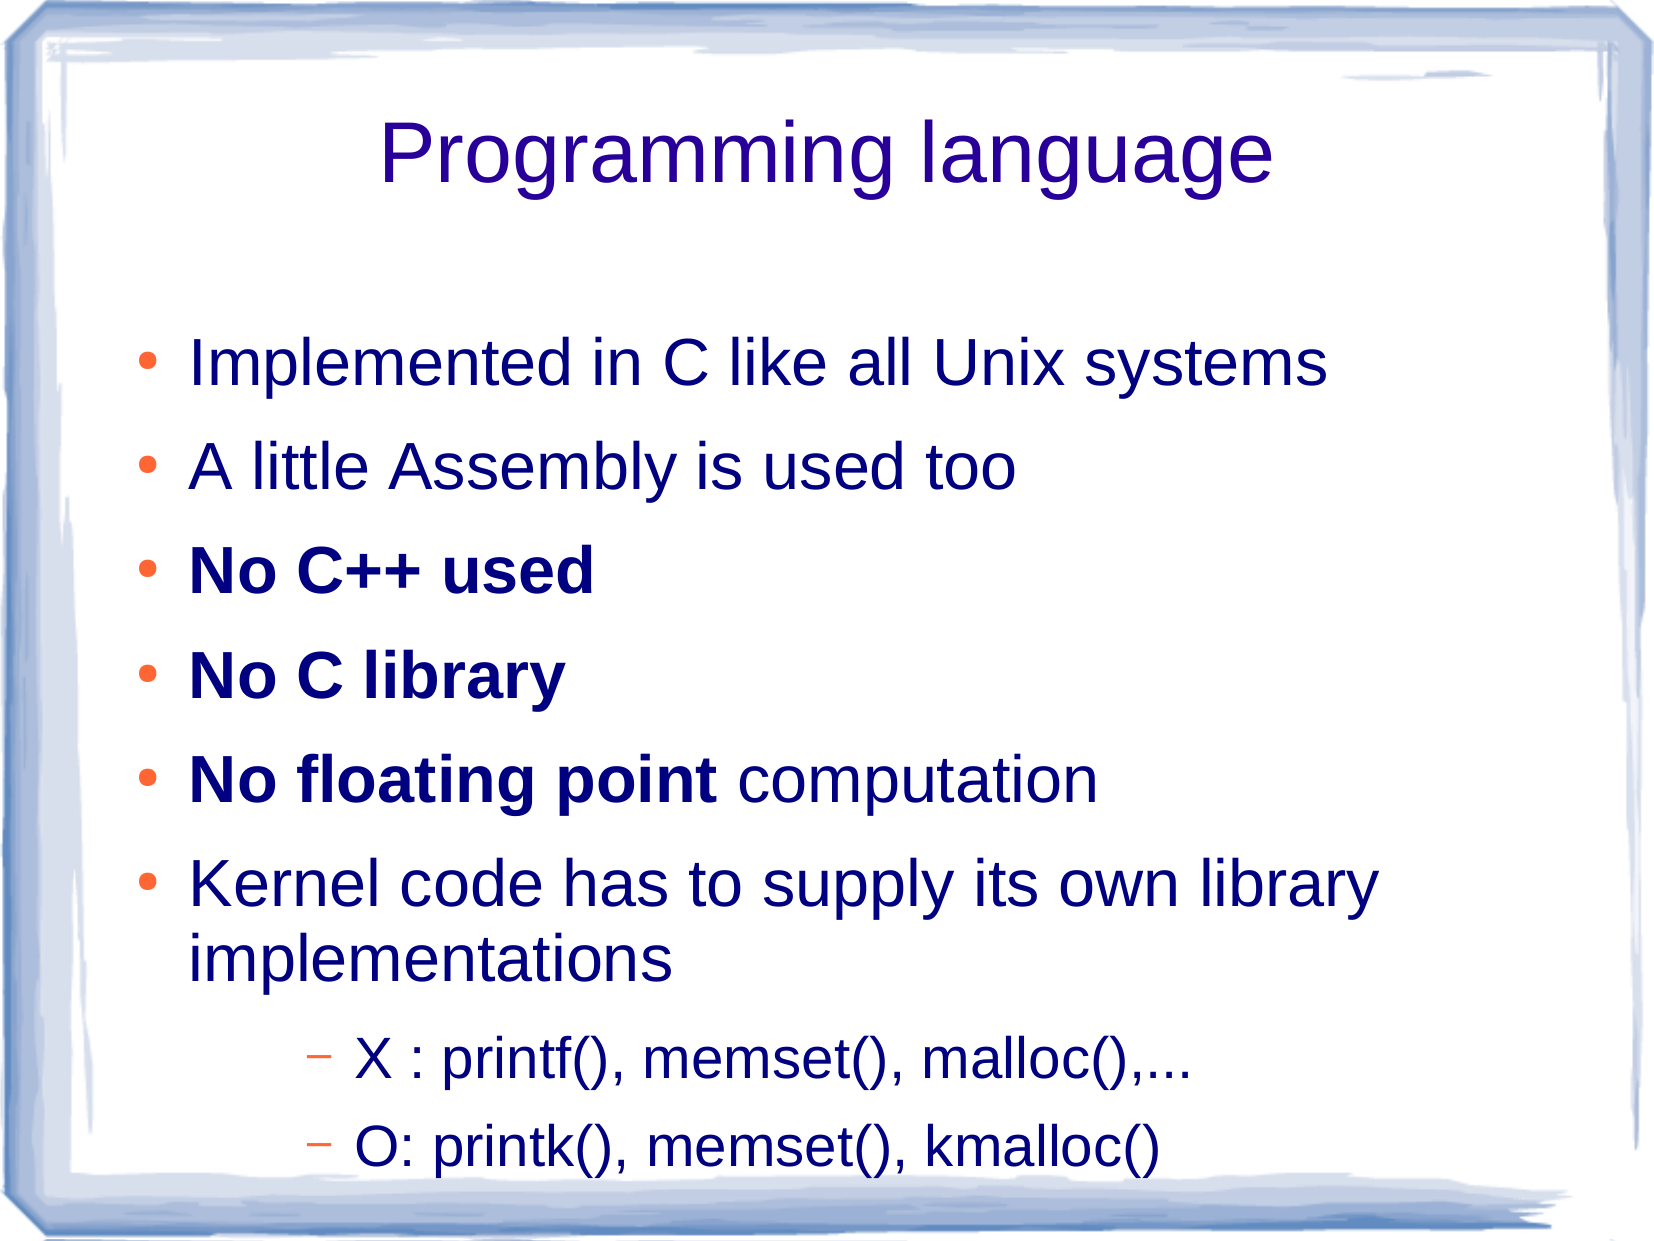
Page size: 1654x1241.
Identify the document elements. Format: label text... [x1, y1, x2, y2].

title Programming language [82, 49, 1571, 257]
picture [0, 0, 1654, 1241]
list Implemented in C like all Unix systems A little Assembly is used too No C++ used No C library No floating point computation Kernel code has to supply its own library implementations X : printf(), memset(), malloc(),... O: printk(), memset(), kmalloc() [118, 324, 1571, 1180]
